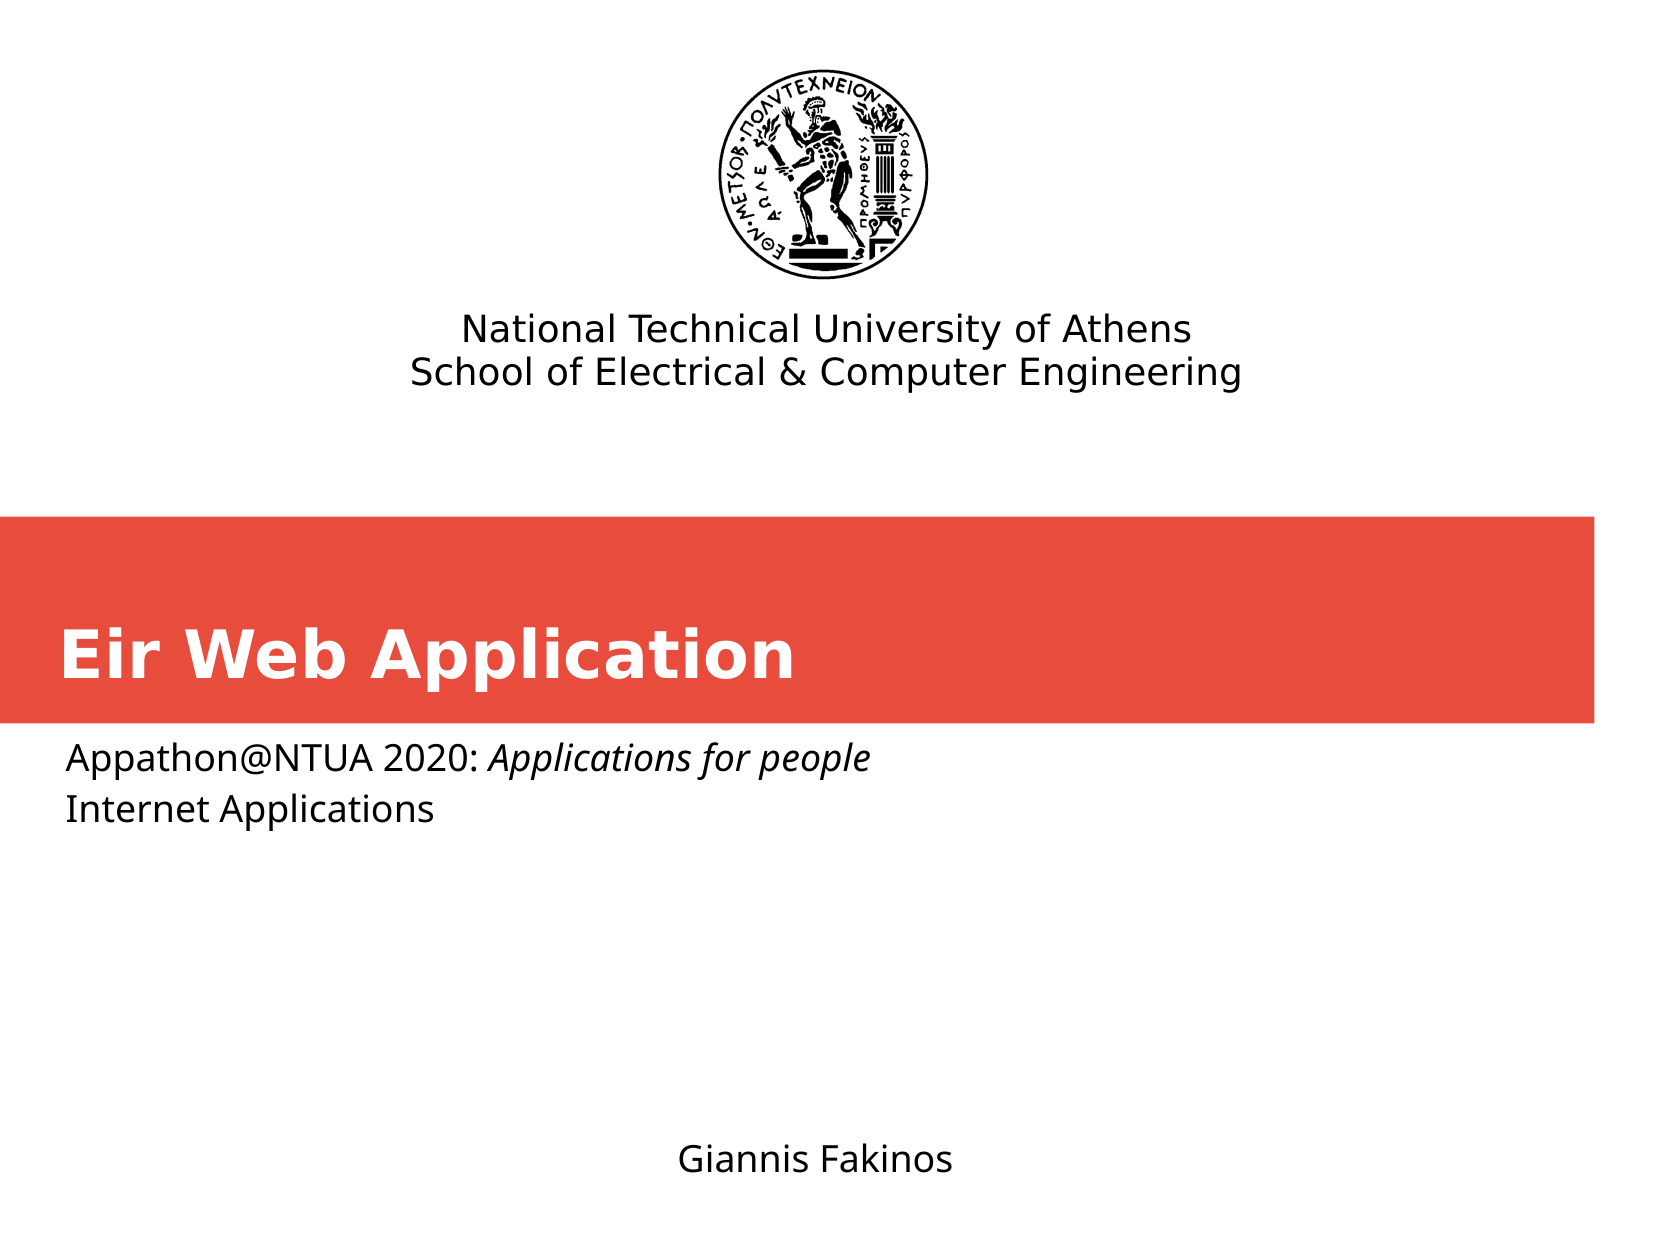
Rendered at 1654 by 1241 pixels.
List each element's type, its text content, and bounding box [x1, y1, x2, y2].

text_box Appathon@NTUA 2020: Applications for people Internet Applications [50, 724, 1536, 827]
text_box Giannis Fakinos [662, 1125, 991, 1186]
title Eir Web Application [59, 546, 1595, 694]
picture [712, 59, 941, 289]
text_box National Technical University of Athens School of Electrical & Computer Engineering [264, 300, 1390, 402]
